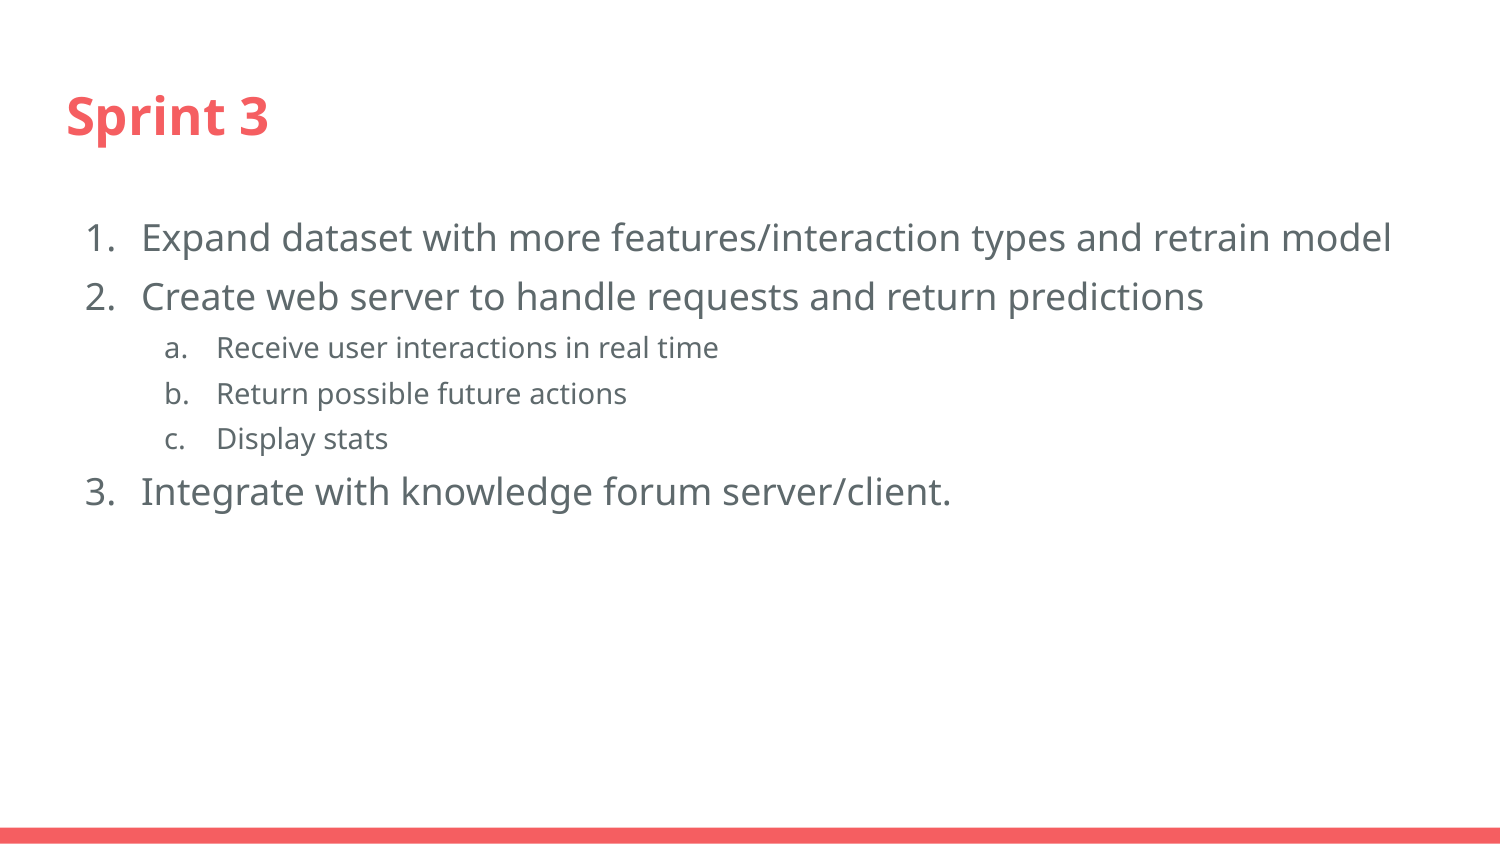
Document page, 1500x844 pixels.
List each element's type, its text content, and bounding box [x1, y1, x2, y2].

title Sprint 3 [51, 64, 1449, 167]
list Expand dataset with more features/interaction types and retrain model Create web server to handle requests and return predictions Receive user interactions in real time Return possible future actions Display stats Integrate with knowledge forum server/client. [51, 189, 1449, 750]
